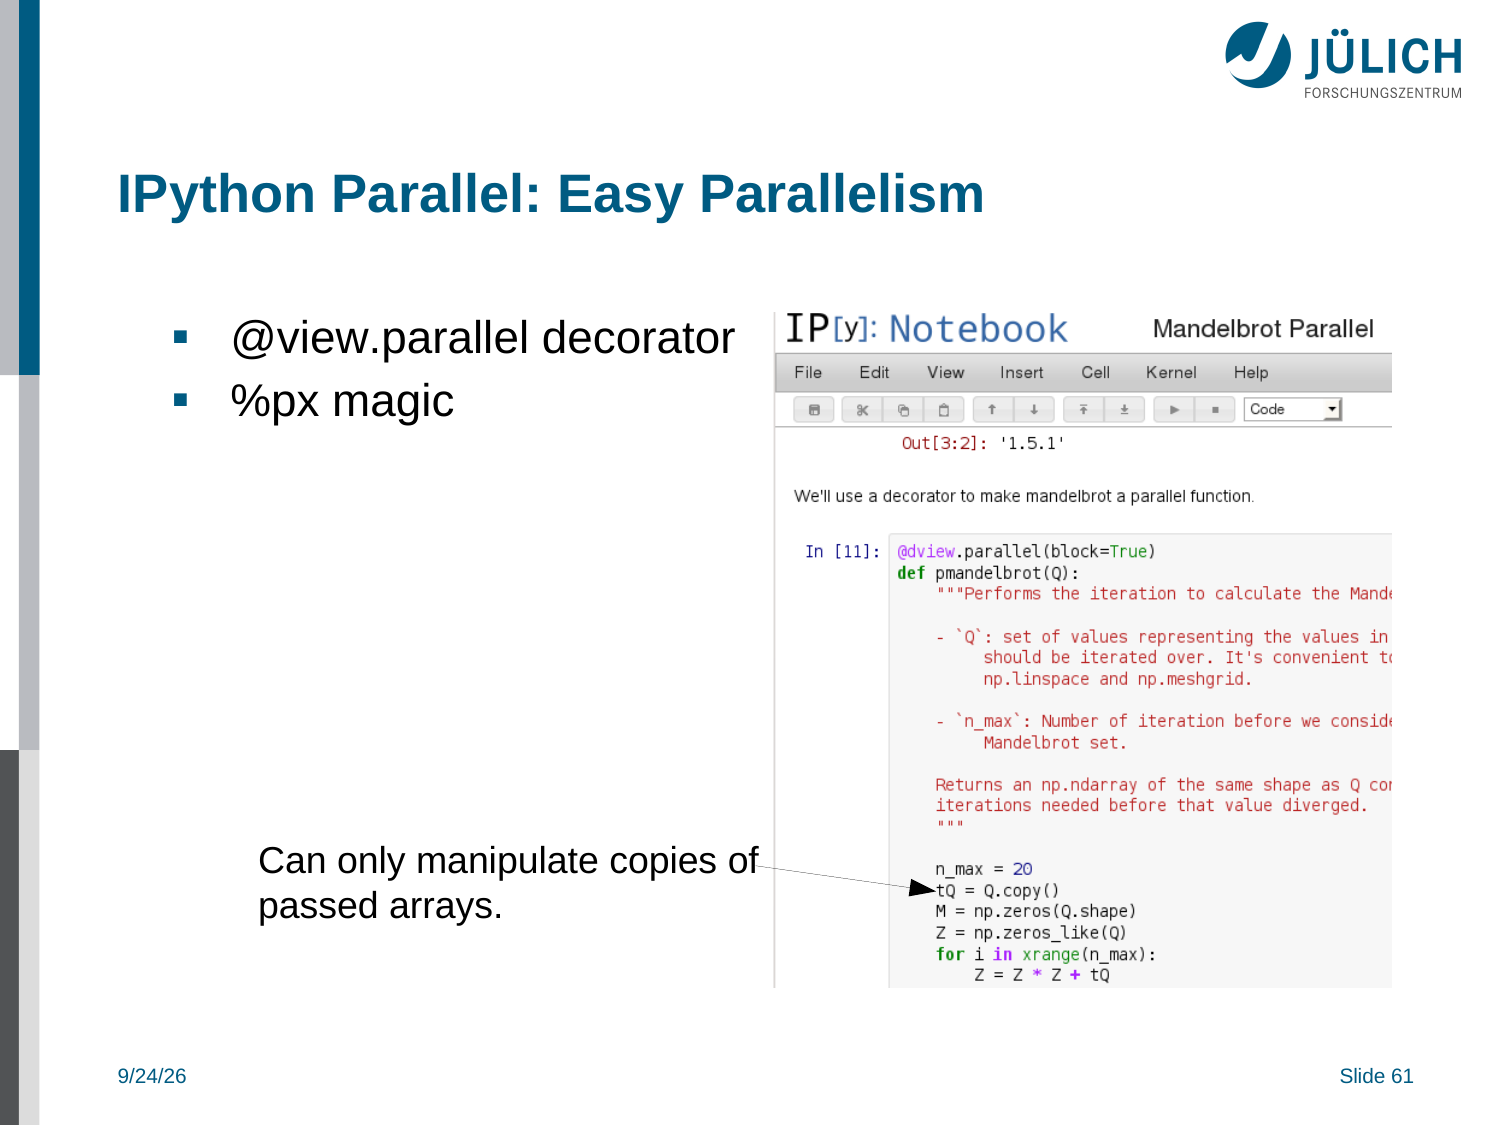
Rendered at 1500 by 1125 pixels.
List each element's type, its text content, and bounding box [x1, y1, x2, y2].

list @view.parallel decorator %px magic [117, 312, 741, 988]
picture [771, 312, 1394, 988]
title IPython Parallel: Easy Parallelism [117, 99, 1393, 288]
picture [1224, 20, 1461, 98]
text_box Can only manipulate copies of passed arrays. [243, 828, 774, 934]
